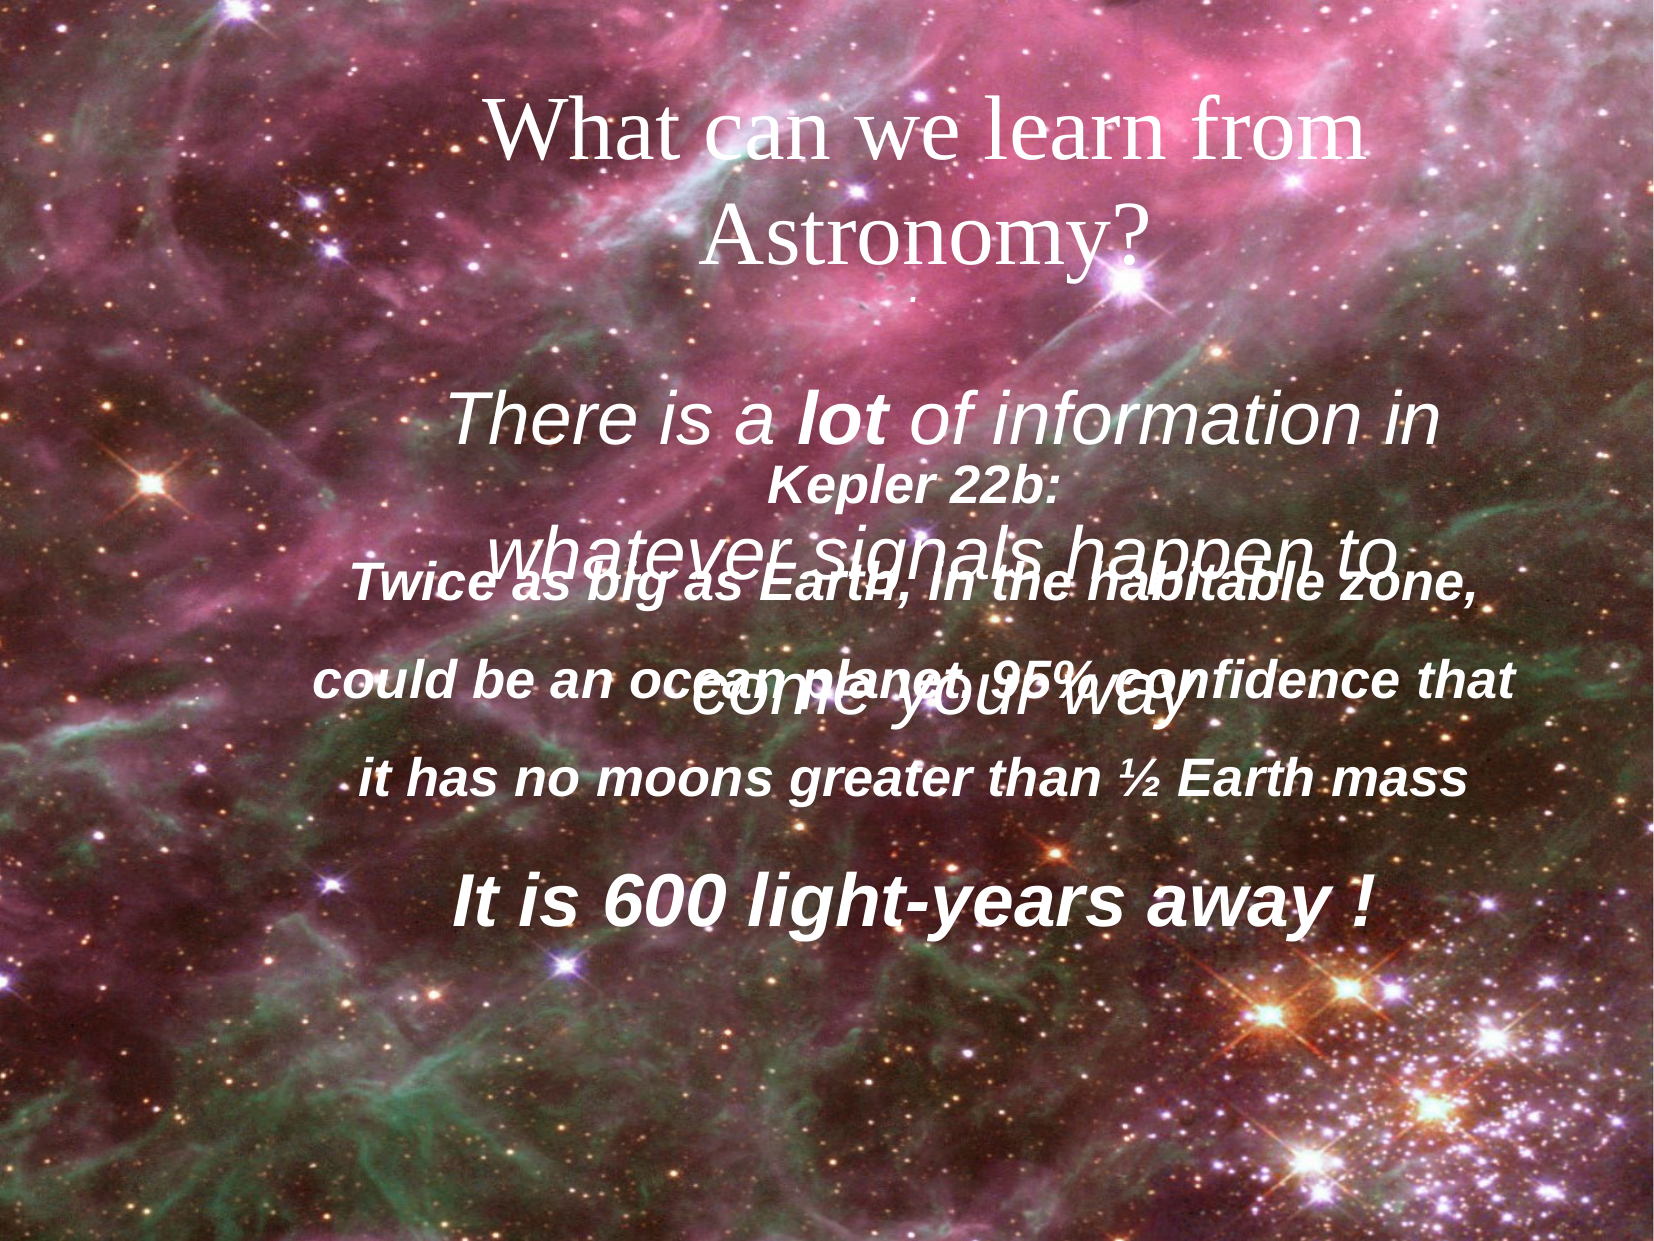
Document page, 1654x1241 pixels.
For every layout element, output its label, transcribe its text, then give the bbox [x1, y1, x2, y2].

title What can we learn from Astronomy? [261, 71, 1591, 290]
text_box There is a lot of information in whatever signals happen to come your way [300, 254, 1501, 1051]
list . Kepler 22b: Twice as big as Earth, in the habitable zone, could be an ocean planet, 95% confidence that it has no moons greater than ½ Earth mass It is 600 light-years away ! [238, 159, 1540, 1150]
picture [0, 0, 1654, 1241]
